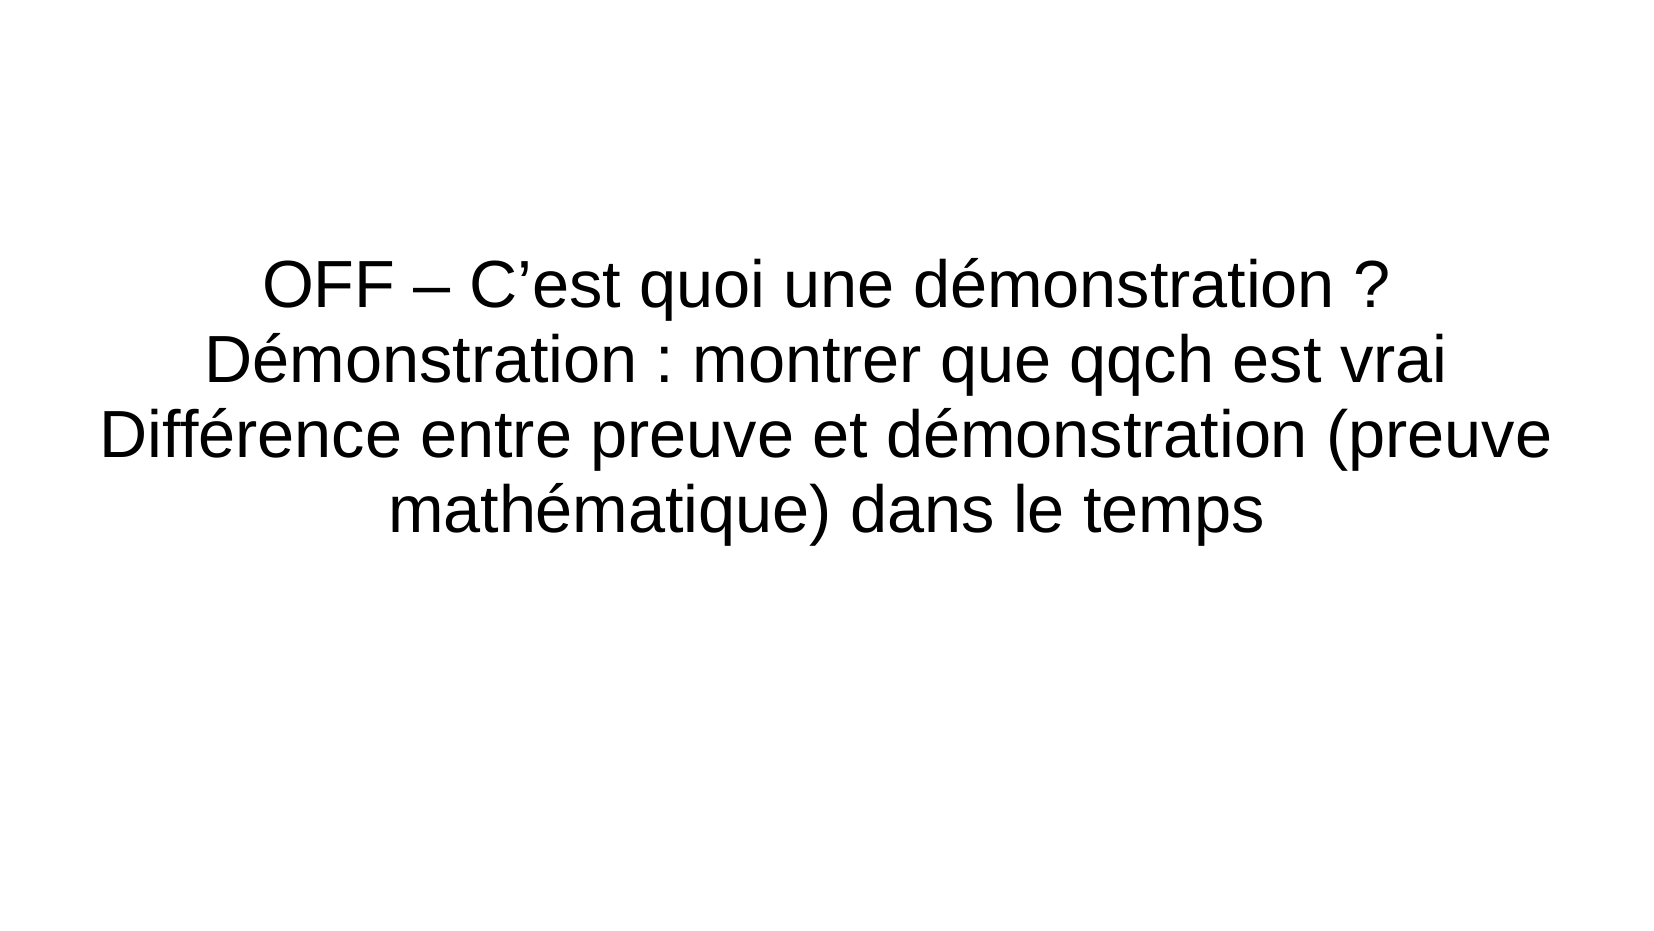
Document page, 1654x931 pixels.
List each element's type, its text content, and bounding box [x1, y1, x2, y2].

subtitle OFF – C’est quoi une démonstration ? Démonstration : montrer que qqch est vrai Différence entre preuve et démonstration (preuve mathématique) dans le temps [82, 37, 1571, 757]
